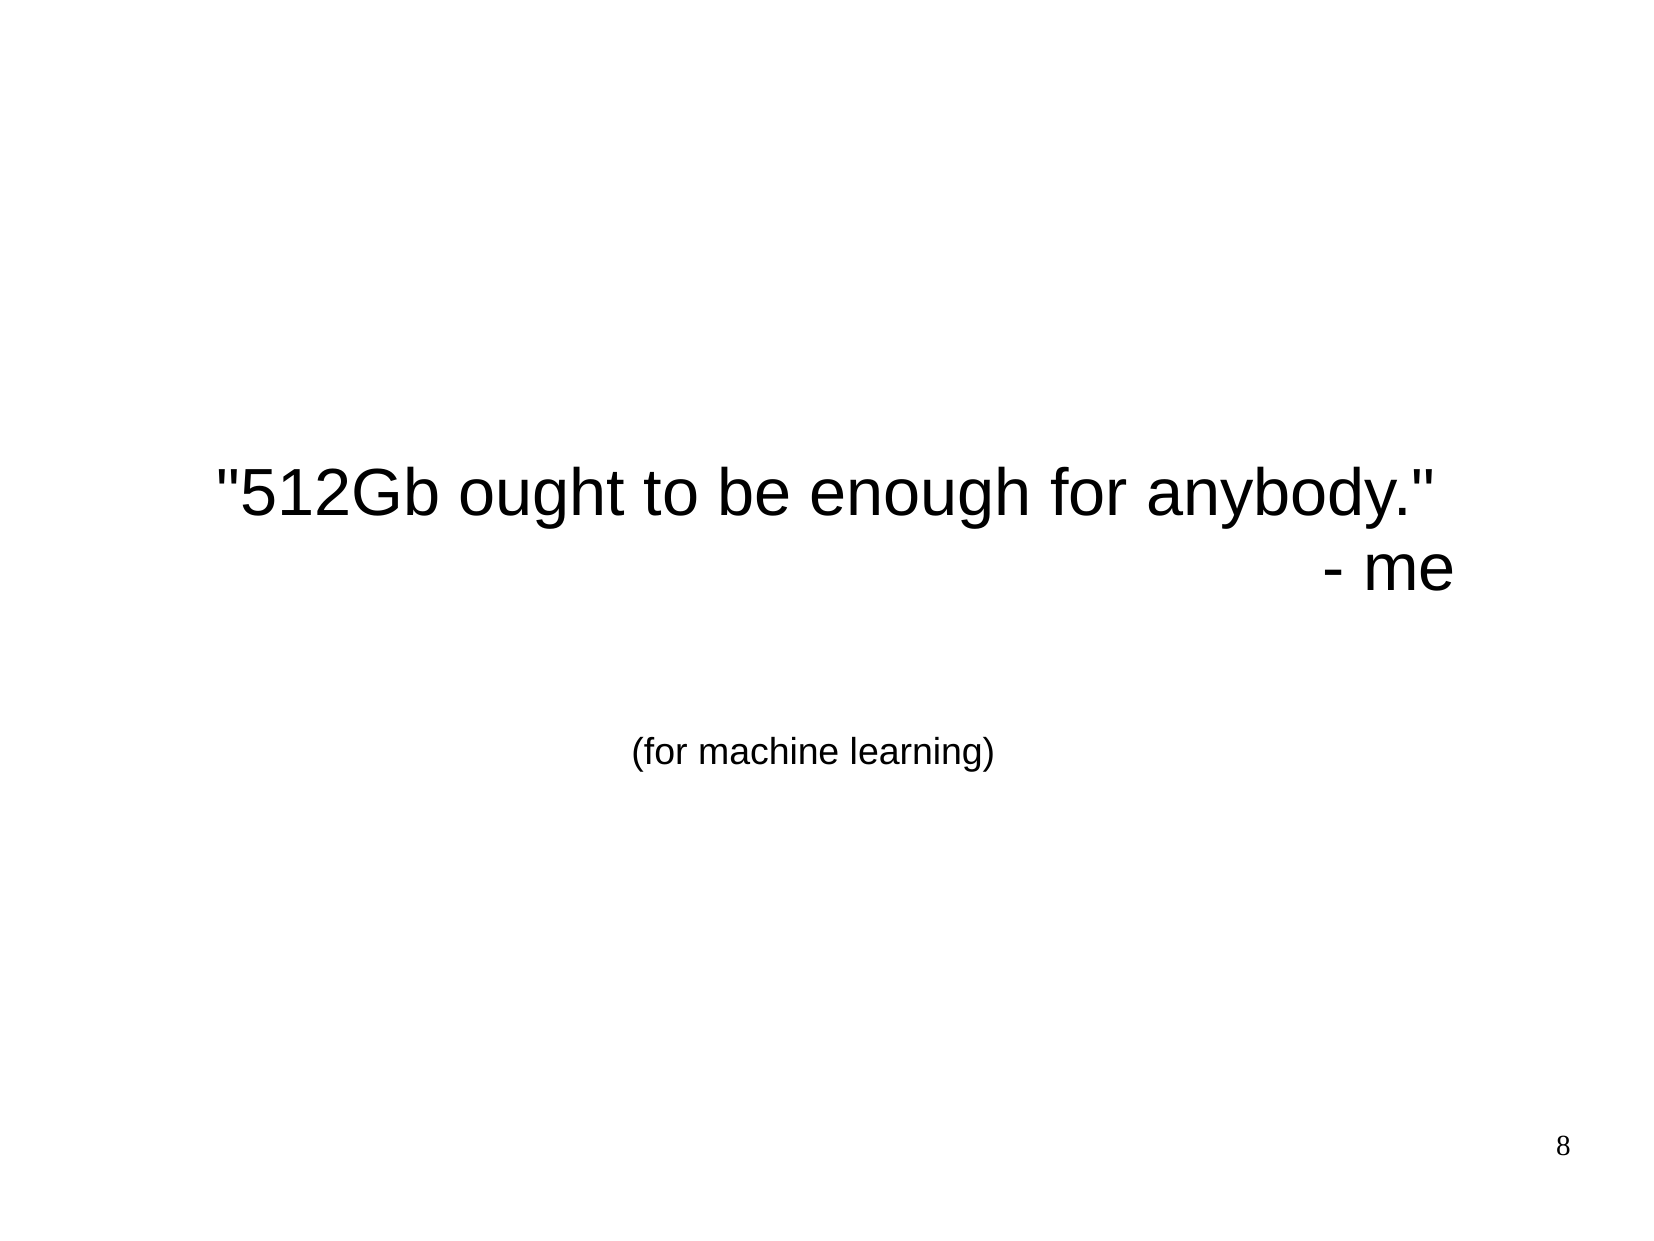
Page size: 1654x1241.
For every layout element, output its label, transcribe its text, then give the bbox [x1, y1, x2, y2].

subtitle "512Gb ought to be enough for anybody." - me [82, 49, 1571, 1010]
text_box (for machine learning) [616, 723, 1037, 781]
